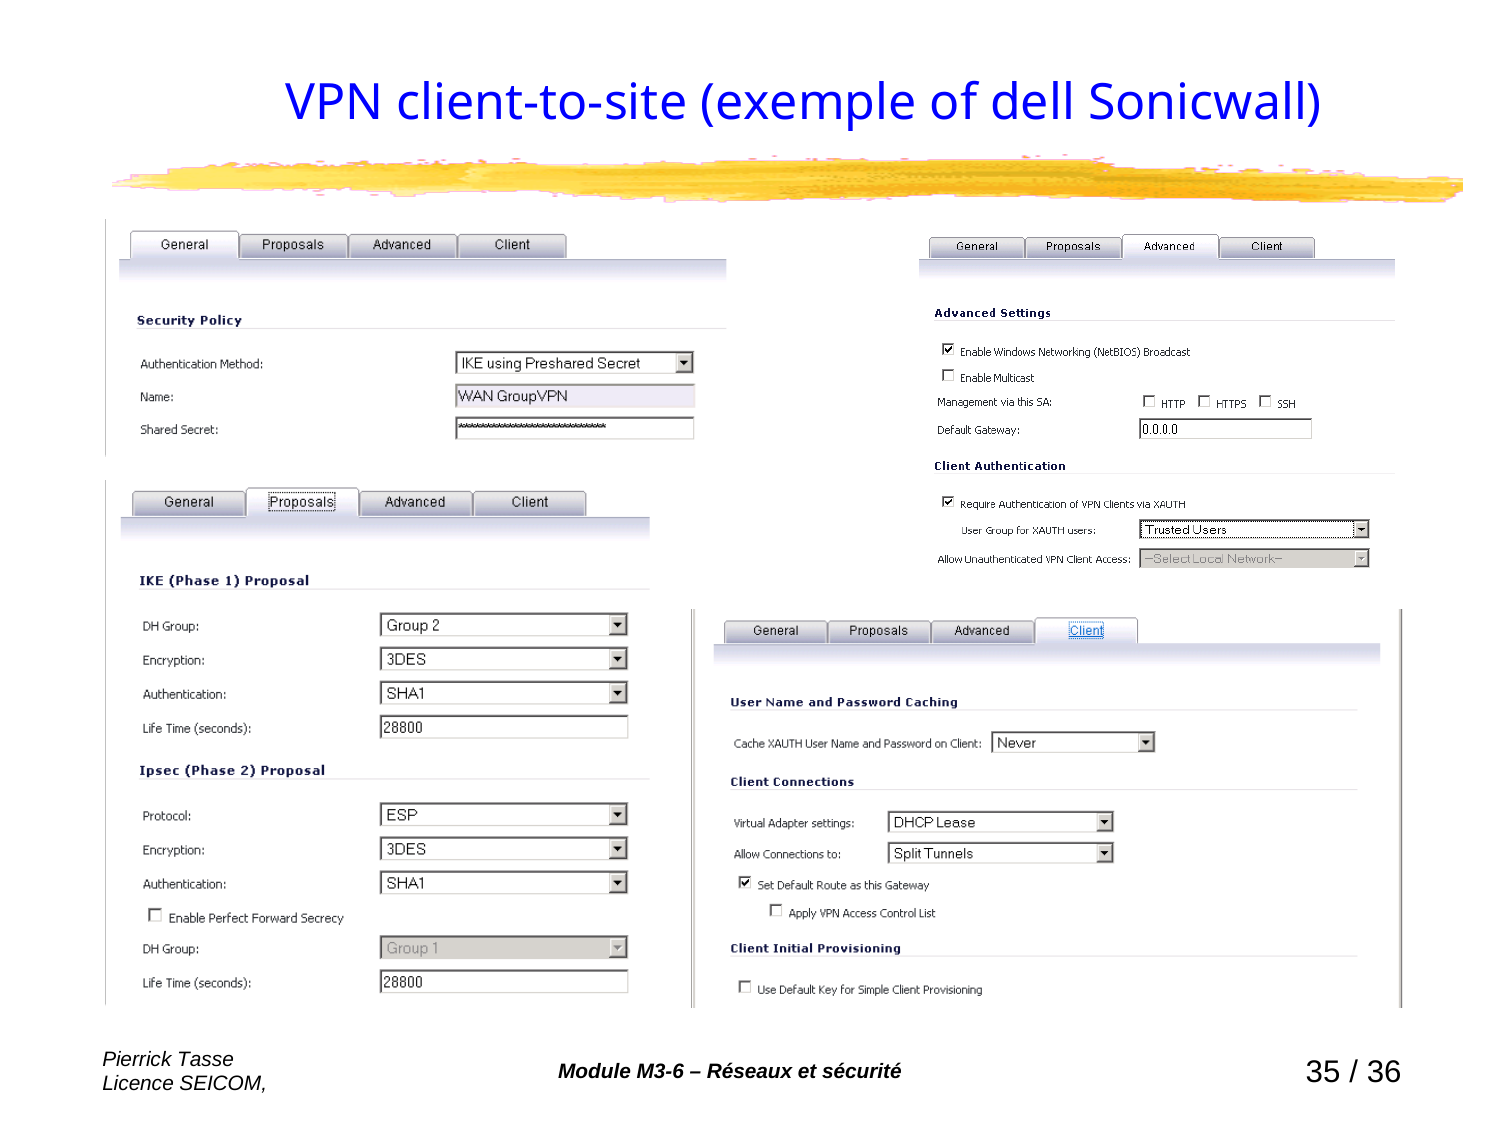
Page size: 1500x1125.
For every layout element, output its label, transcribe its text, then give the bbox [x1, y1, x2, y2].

picture [905, 222, 1395, 586]
title VPN client-to-site (exemple of dell Sonicwall) [62, 37, 1338, 138]
picture [105, 480, 650, 1008]
picture [691, 609, 1403, 1008]
picture [105, 219, 727, 457]
picture [112, 149, 1463, 213]
